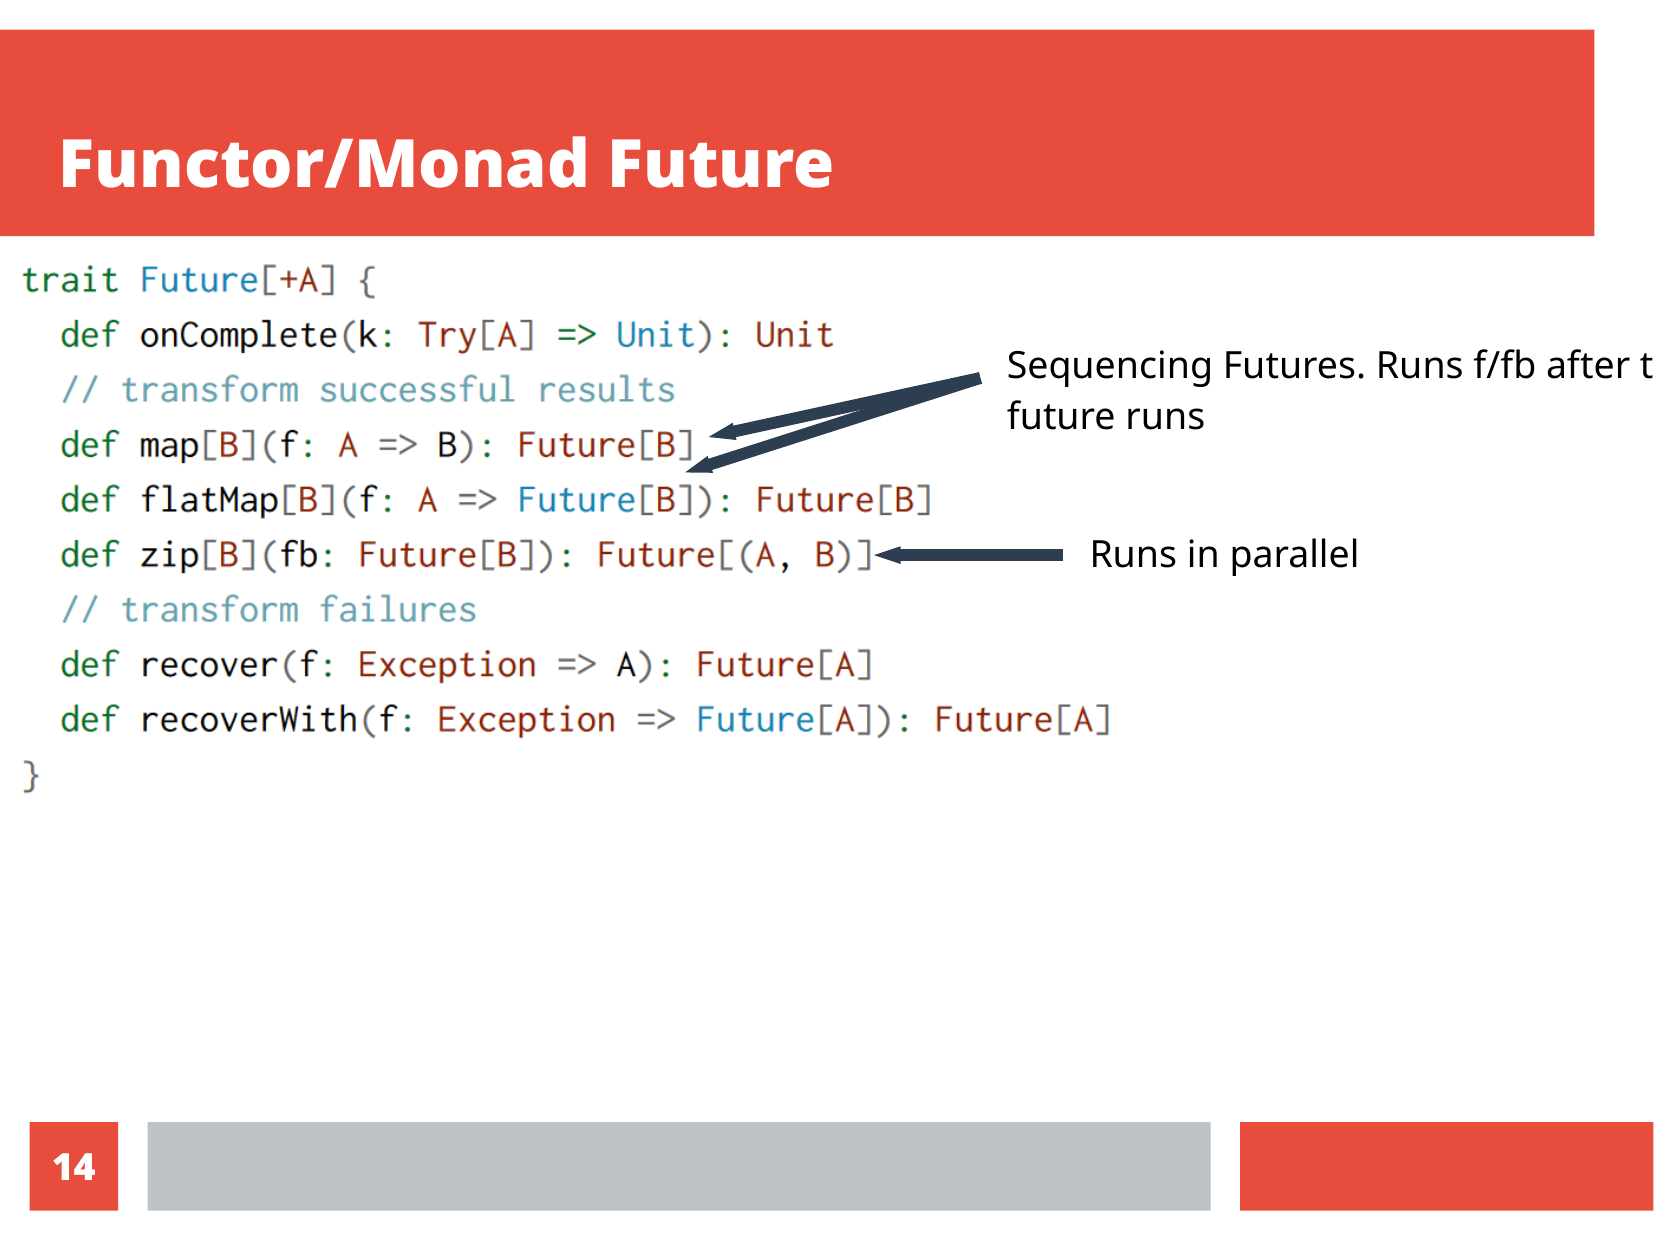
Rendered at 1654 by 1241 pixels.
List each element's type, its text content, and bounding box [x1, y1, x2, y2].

title Functor/Monad Future [59, 59, 1595, 207]
picture [11, 256, 1120, 804]
text_box Runs in parallel [1074, 519, 1345, 582]
text_box Sequencing Futures. Runs f/fb after the future runs [992, 330, 1637, 441]
